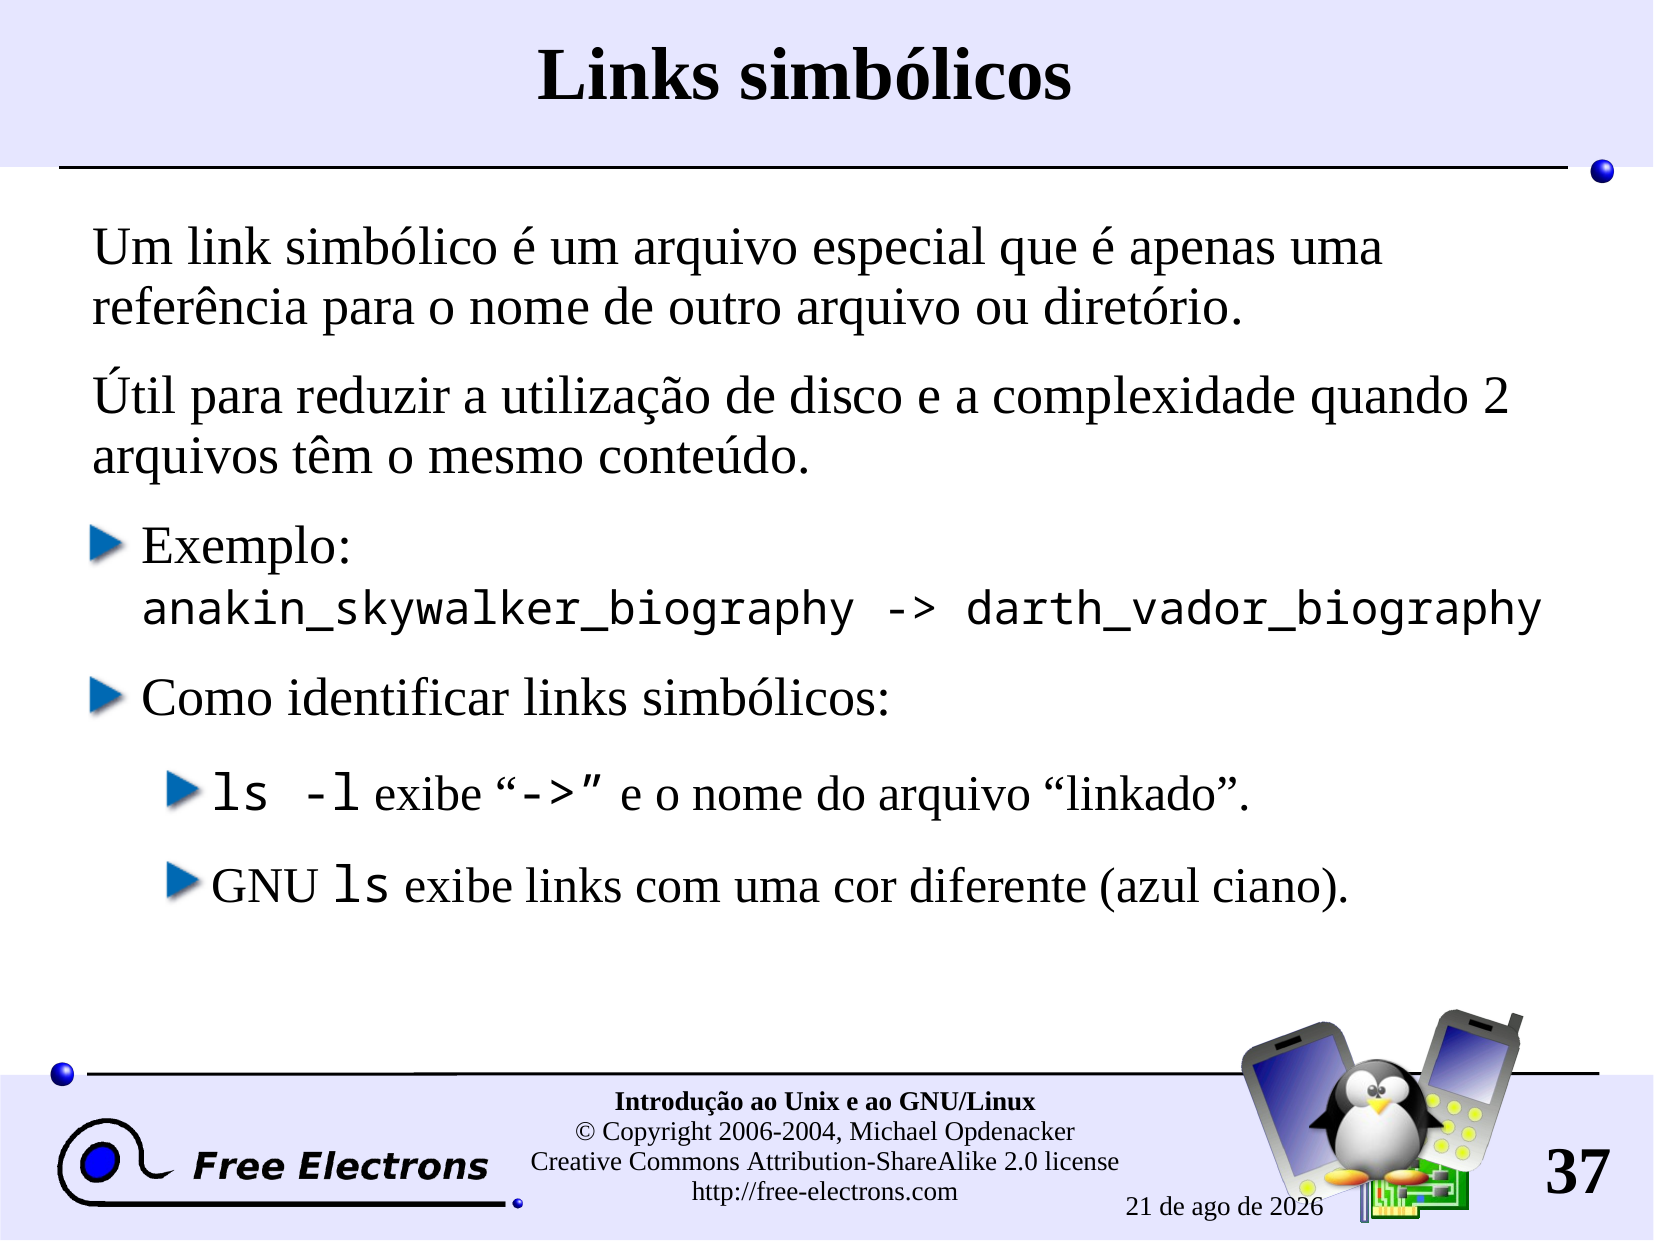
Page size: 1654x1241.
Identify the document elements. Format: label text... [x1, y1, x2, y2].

list Um link simbólico é um arquivo especial que é apenas uma referência para o nome de outro arquivo ou diretório. Útil para reduzir a utilização de disco e a complexidade quando 2 arquivos têm o mesmo conteúdo. Exemplo: anakin_skywalker_biography -> darth_vador_biography Como identificar links simbólicos: ls -l exibe “->” e o nome do arquivo “linkado”. GNU ls exibe links com uma cor diferente (azul ciano). [70, 216, 1573, 1173]
picture [1286, 1198, 1293, 1214]
title Links simbólicos [60, 25, 1551, 124]
picture [50, 1107, 527, 1216]
picture [1271, 1173, 1486, 1241]
